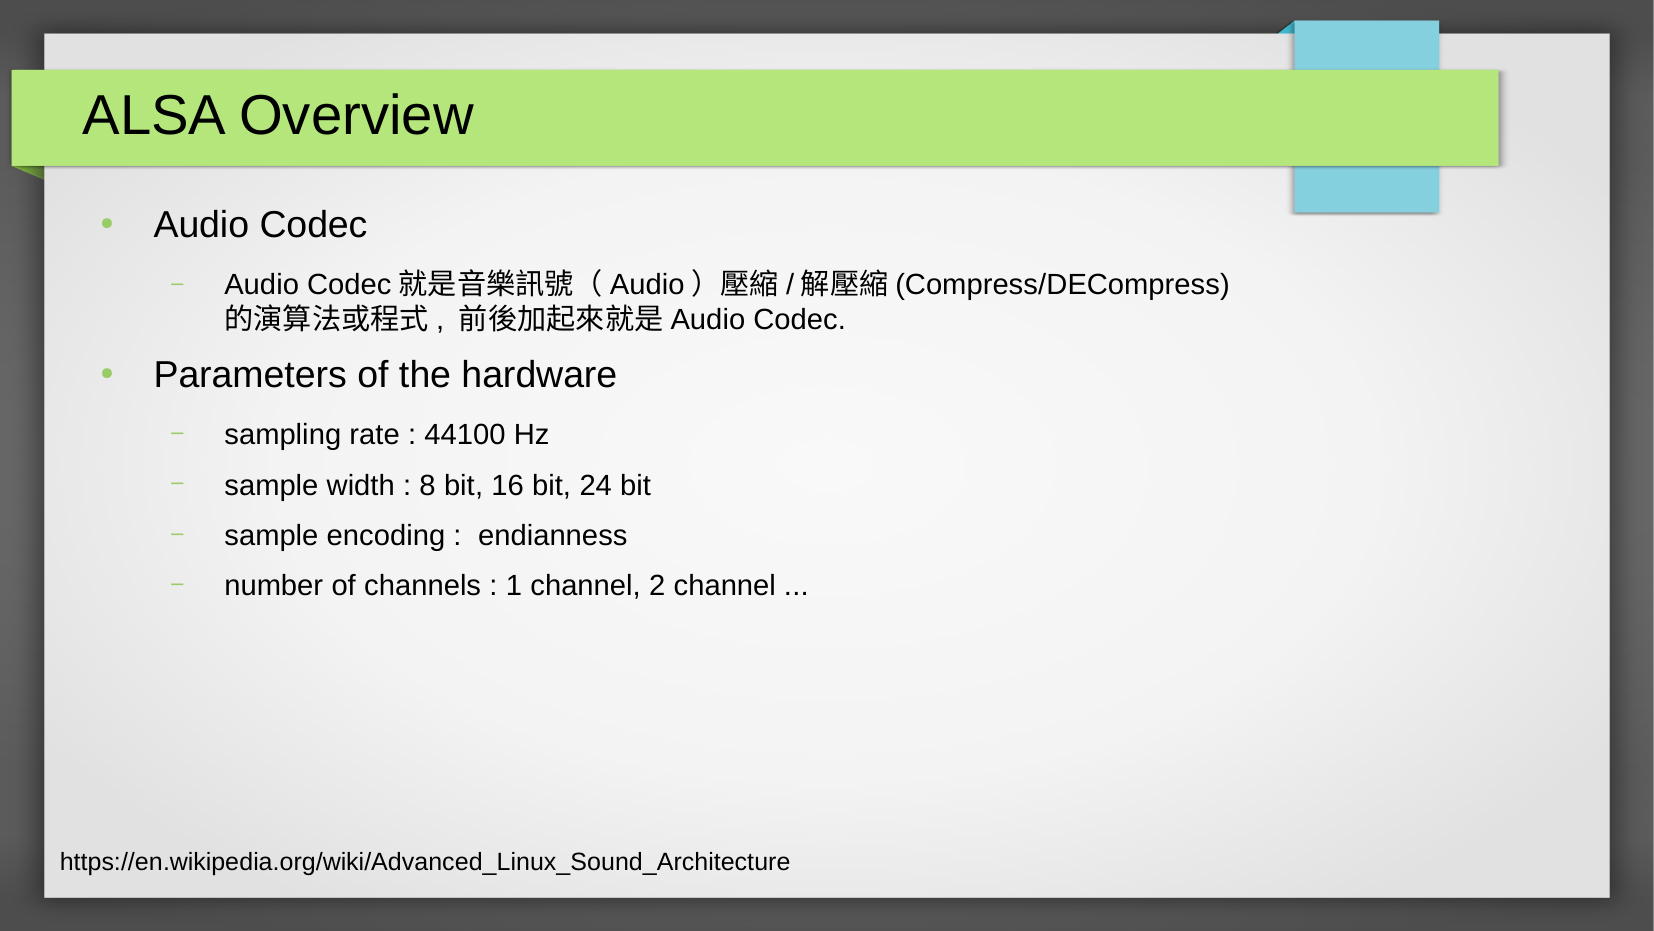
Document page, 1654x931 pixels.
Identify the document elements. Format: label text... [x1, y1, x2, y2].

text_box https://en.wikipedia.org/wiki/Advanced_Linux_Sound_Architecture [45, 840, 841, 897]
title ALSA Overview [82, 70, 1264, 160]
list Audio Codec Audio Codec就是音樂訊號（Audio）壓縮/解壓縮(Compress/DECompress) 的演算法或程式, 前後加起來就是Audio Codec. Parameters of the hardware sampling rate : 44100 Hz sample width : 8 bit, 16 bit, 24 bit sample encoding : endianness number of channels : 1 channel, 2 channel ... [82, 203, 1284, 744]
picture [0, 0, 1654, 931]
